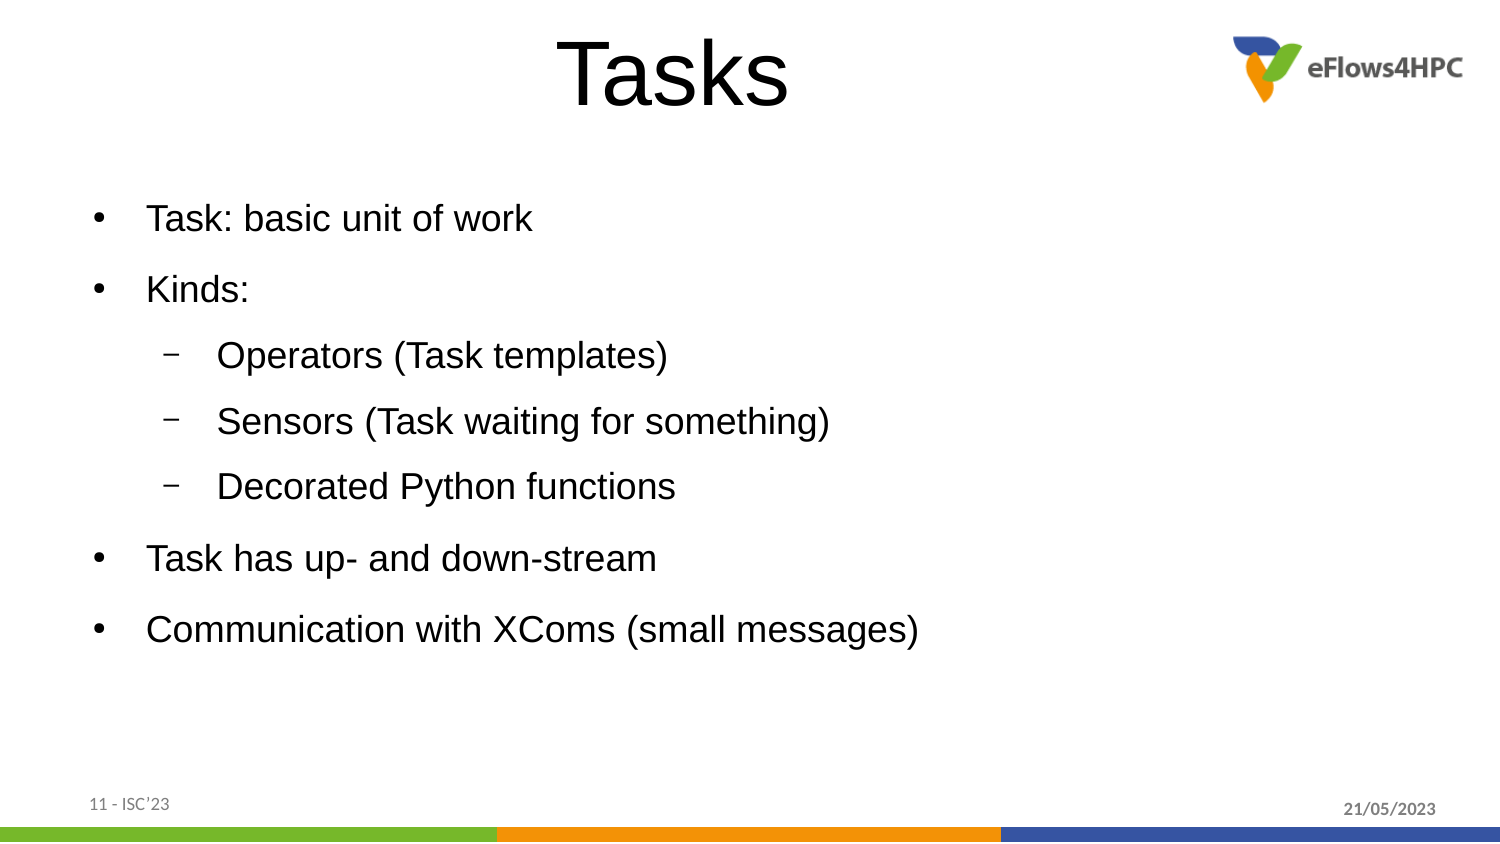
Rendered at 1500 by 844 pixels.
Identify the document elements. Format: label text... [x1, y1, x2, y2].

list Task: basic unit of work Kinds: Operators (Task templates) Sensors (Task waiting for something) Decorated Python functions Task has up- and down-stream Communication with XComs (small messages) [75, 197, 1425, 687]
picture [1212, 23, 1487, 122]
title Tasks [134, 22, 1212, 126]
